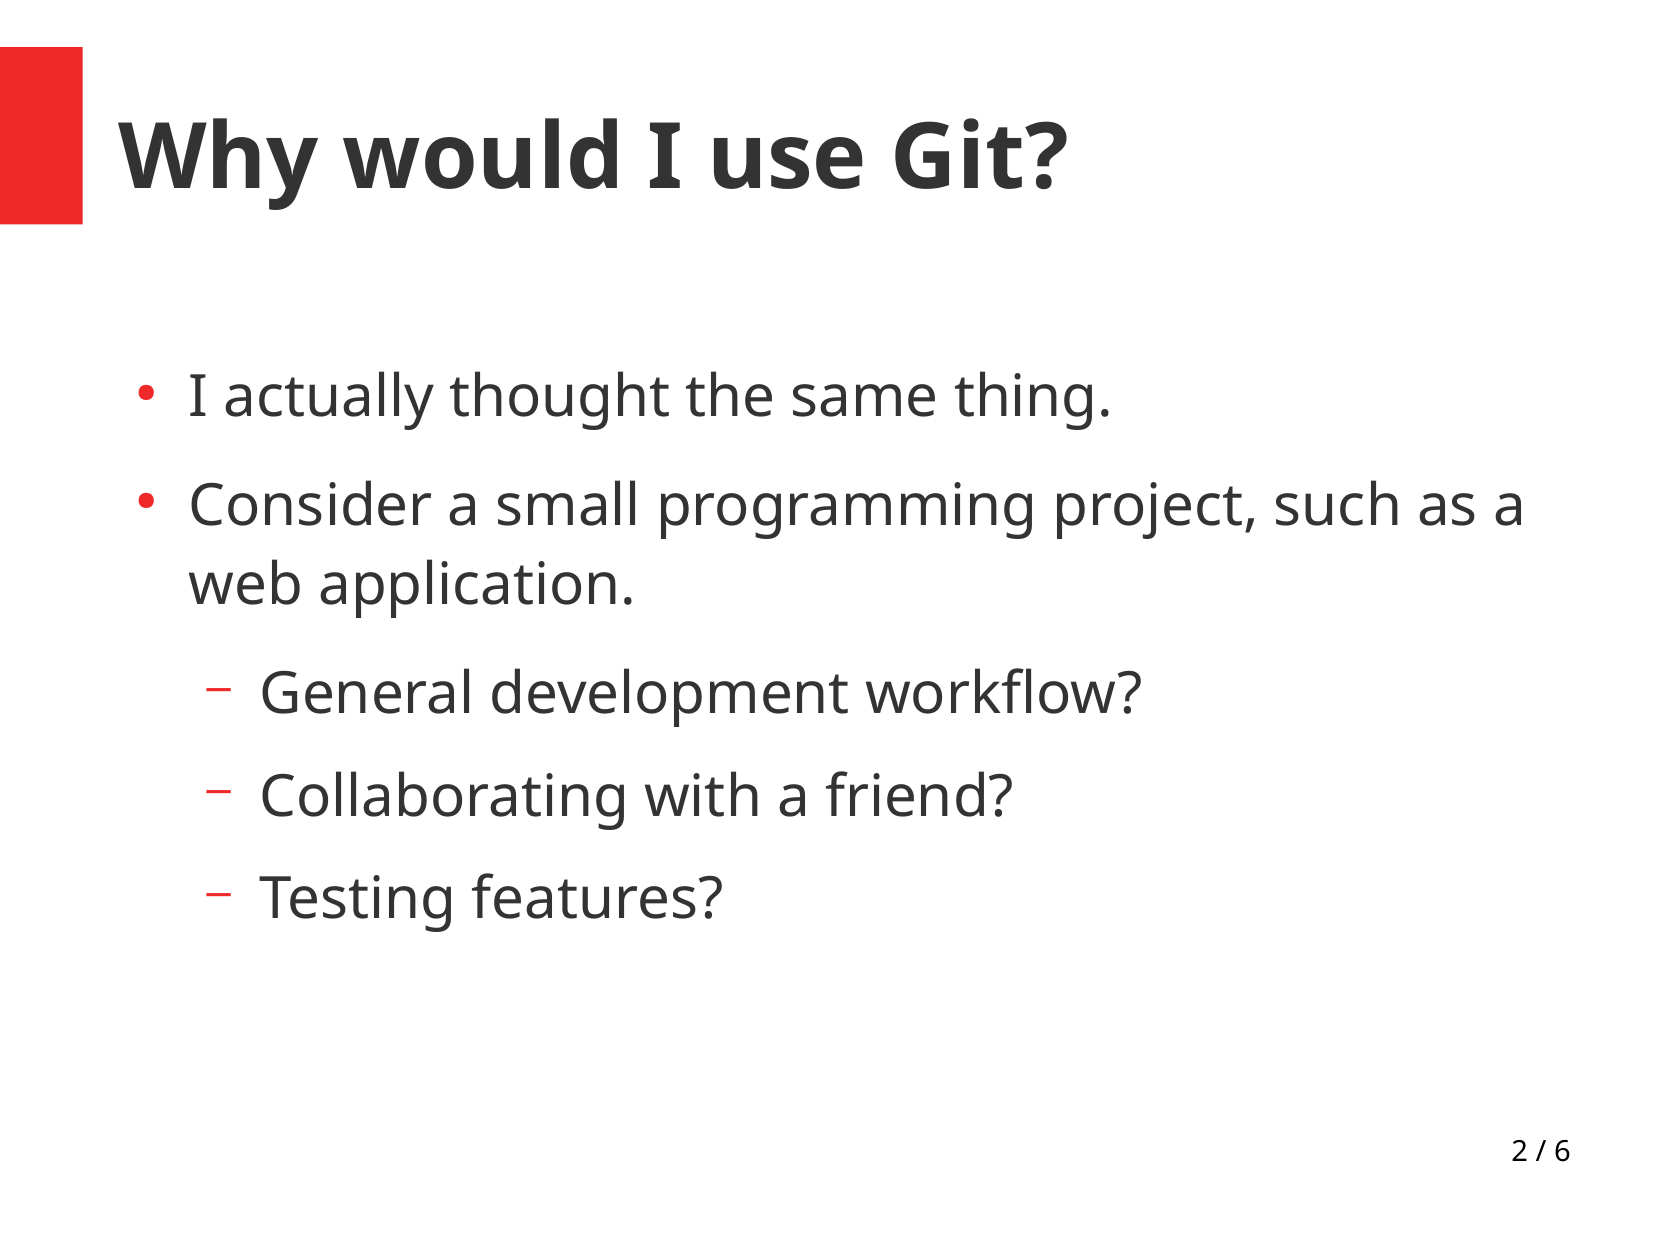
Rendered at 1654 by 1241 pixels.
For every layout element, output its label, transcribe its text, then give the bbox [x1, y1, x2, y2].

list I actually thought the same thing. Consider a small programming project, such as a web application. General development workflow? Collaborating with a friend? Testing features? [118, 354, 1536, 1074]
title Why would I use Git? [118, 49, 1571, 257]
